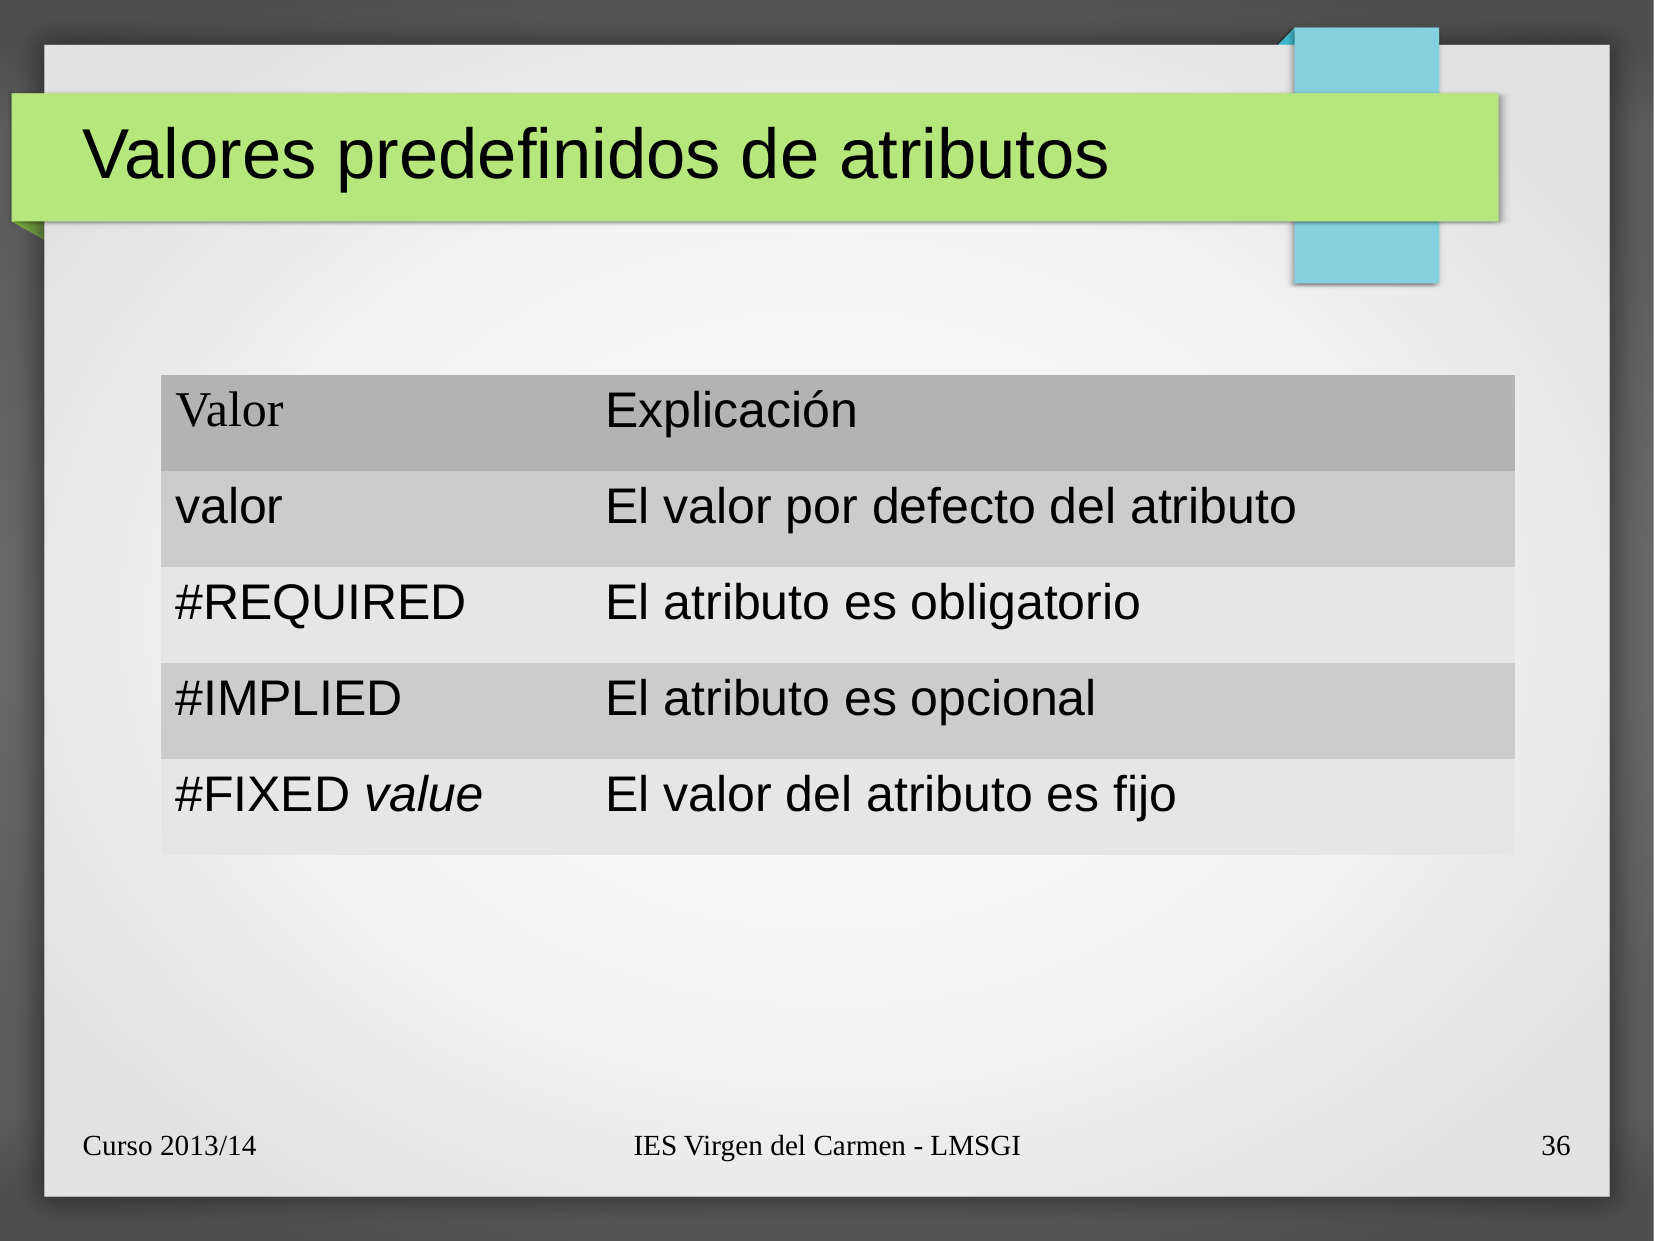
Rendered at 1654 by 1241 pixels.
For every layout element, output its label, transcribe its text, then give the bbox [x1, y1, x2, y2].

table_cell El atributo es obligatorio [591, 567, 1515, 663]
table_cell #IMPLIED [161, 663, 591, 759]
table_cell El valor por defecto del atributo [591, 471, 1515, 567]
table_cell #REQUIRED [161, 567, 591, 663]
table_cell El atributo es opcional [591, 663, 1515, 759]
table_cell valor [161, 471, 591, 567]
table_cell El valor del atributo es fijo [591, 759, 1515, 855]
table_cell #FIXED value [161, 759, 591, 855]
table_header Valor [161, 375, 591, 471]
title Valores predefinidos de atributos [82, 94, 1264, 213]
table_header Explicación [591, 375, 1515, 471]
picture [0, 0, 1654, 1241]
